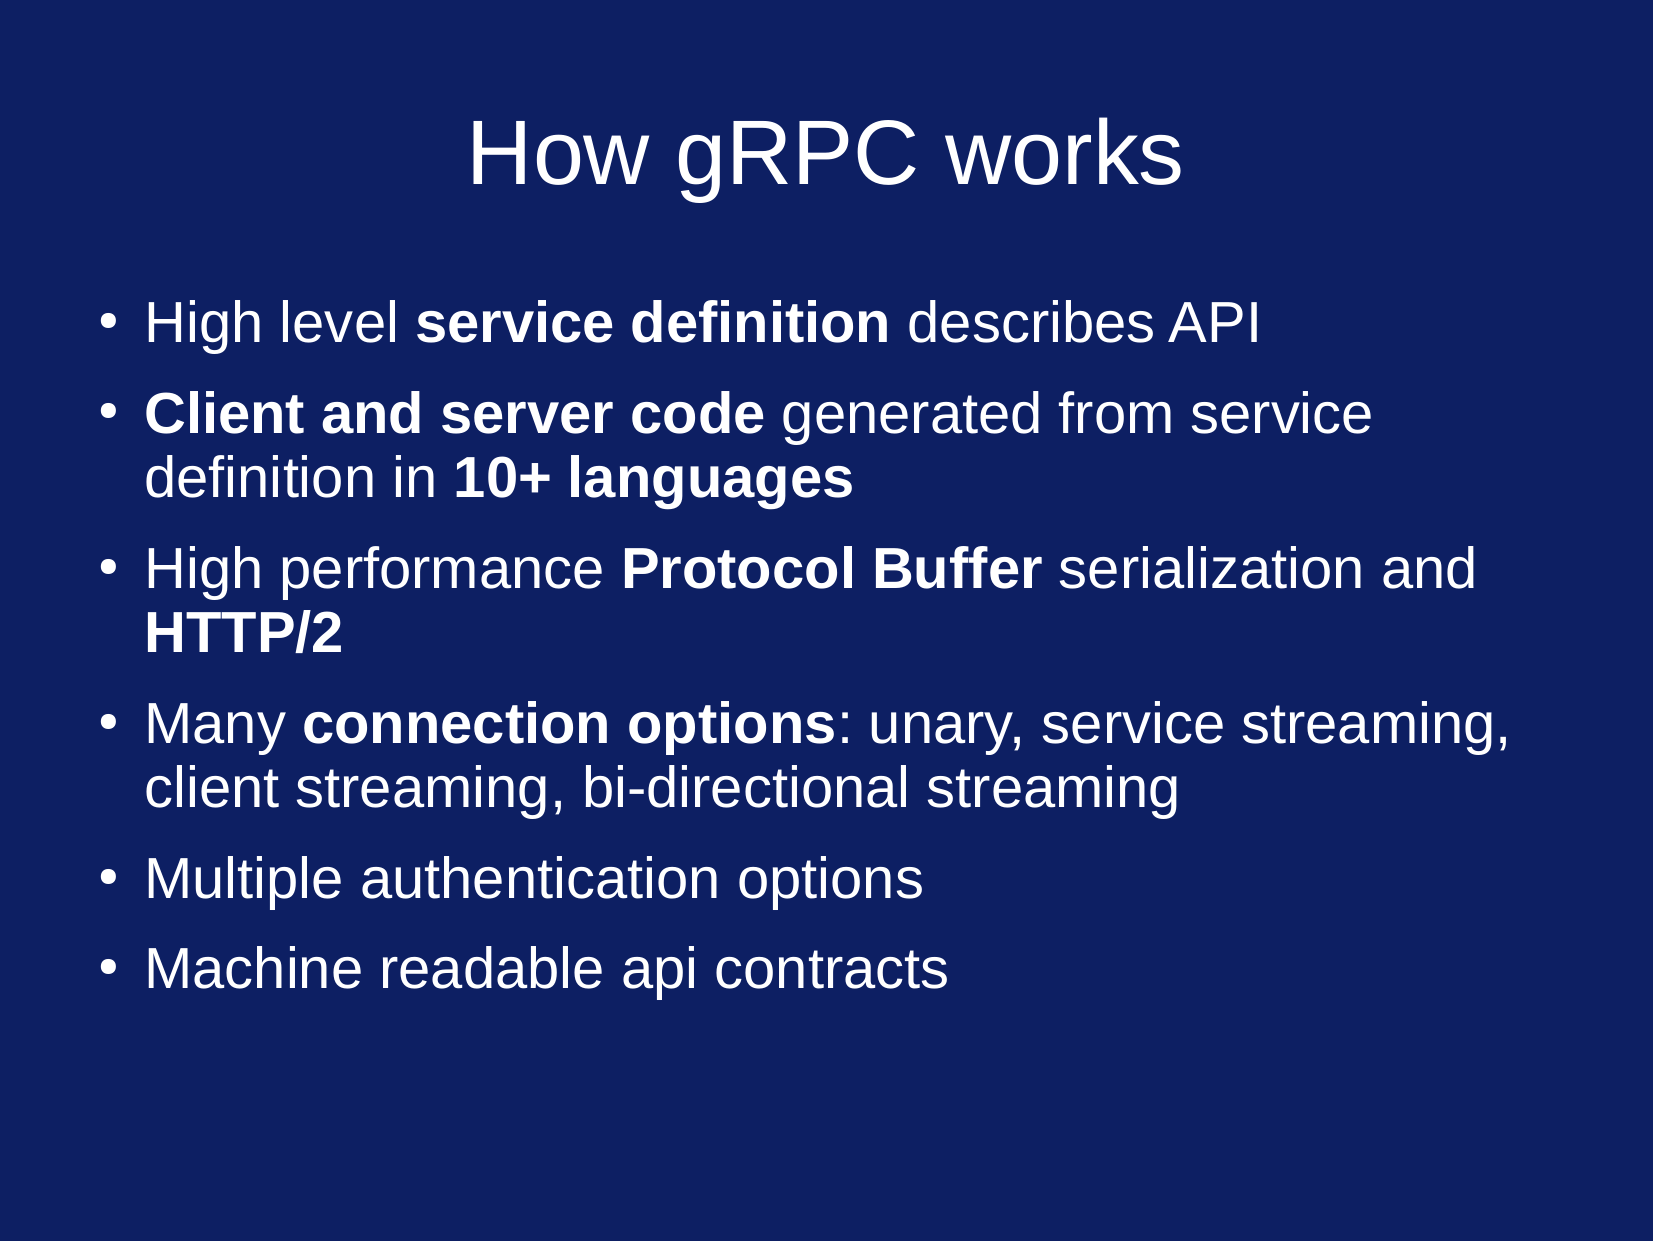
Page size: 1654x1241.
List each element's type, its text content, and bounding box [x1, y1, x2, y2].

title How gRPC works [82, 49, 1571, 257]
list High level service definition describes API Client and server code generated from service definition in 10+ languages High performance Protocol Buffer serialization and HTTP/2 Many connection options: unary, service streaming, client streaming, bi-directional streaming Multiple authentication options Machine readable api contracts [82, 290, 1571, 1010]
